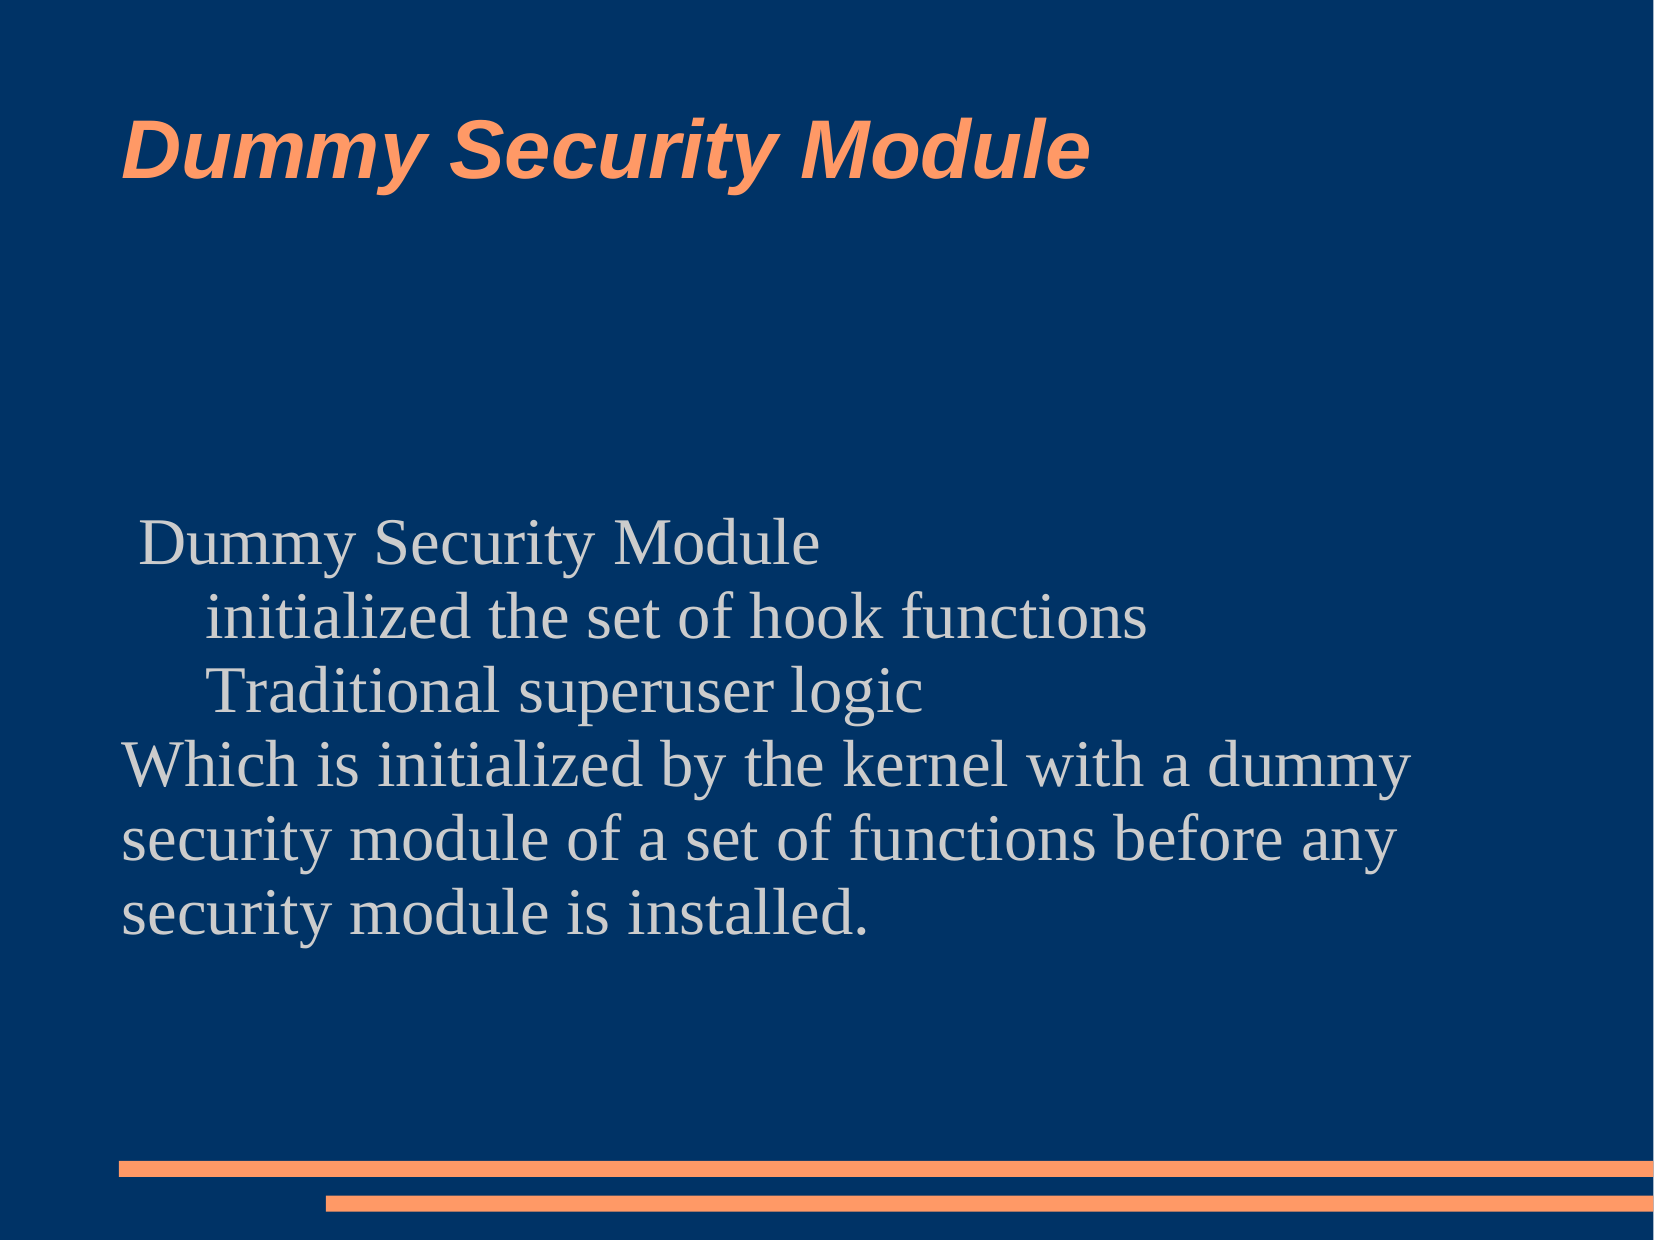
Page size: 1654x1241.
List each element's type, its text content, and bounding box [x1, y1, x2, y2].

title Dummy Security Module [121, 46, 1534, 254]
subtitle Dummy Security Module initialized the set of hook functions Traditional superuser logic Which is initialized by the kernel with a dummy security module of a set of functions before any security module is installed. [121, 322, 1561, 1133]
